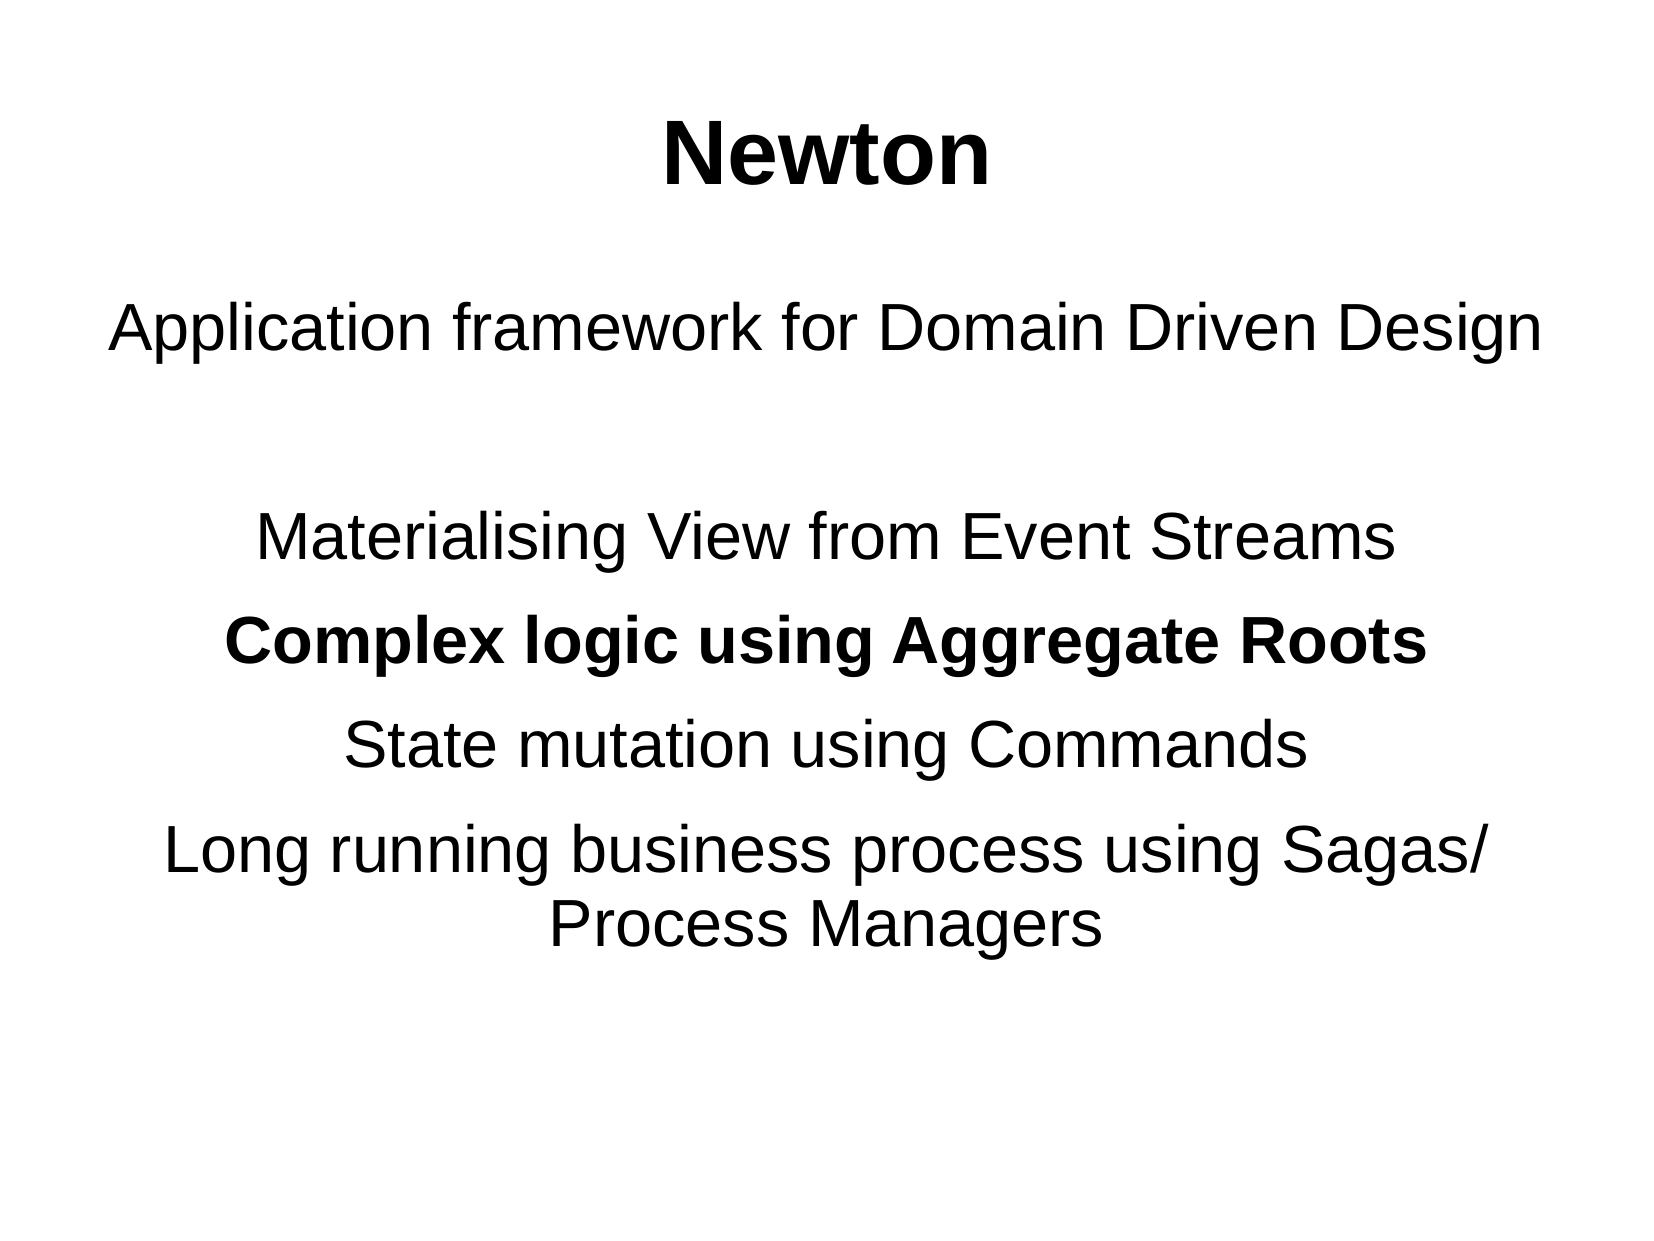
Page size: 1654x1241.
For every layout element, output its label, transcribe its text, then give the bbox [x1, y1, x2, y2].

title Newton [82, 49, 1571, 257]
list Application framework for Domain Driven Design Materialising View from Event Streams Complex logic using Aggregate Roots State mutation using Commands Long running business process using Sagas/ Process Managers [82, 290, 1571, 1066]
